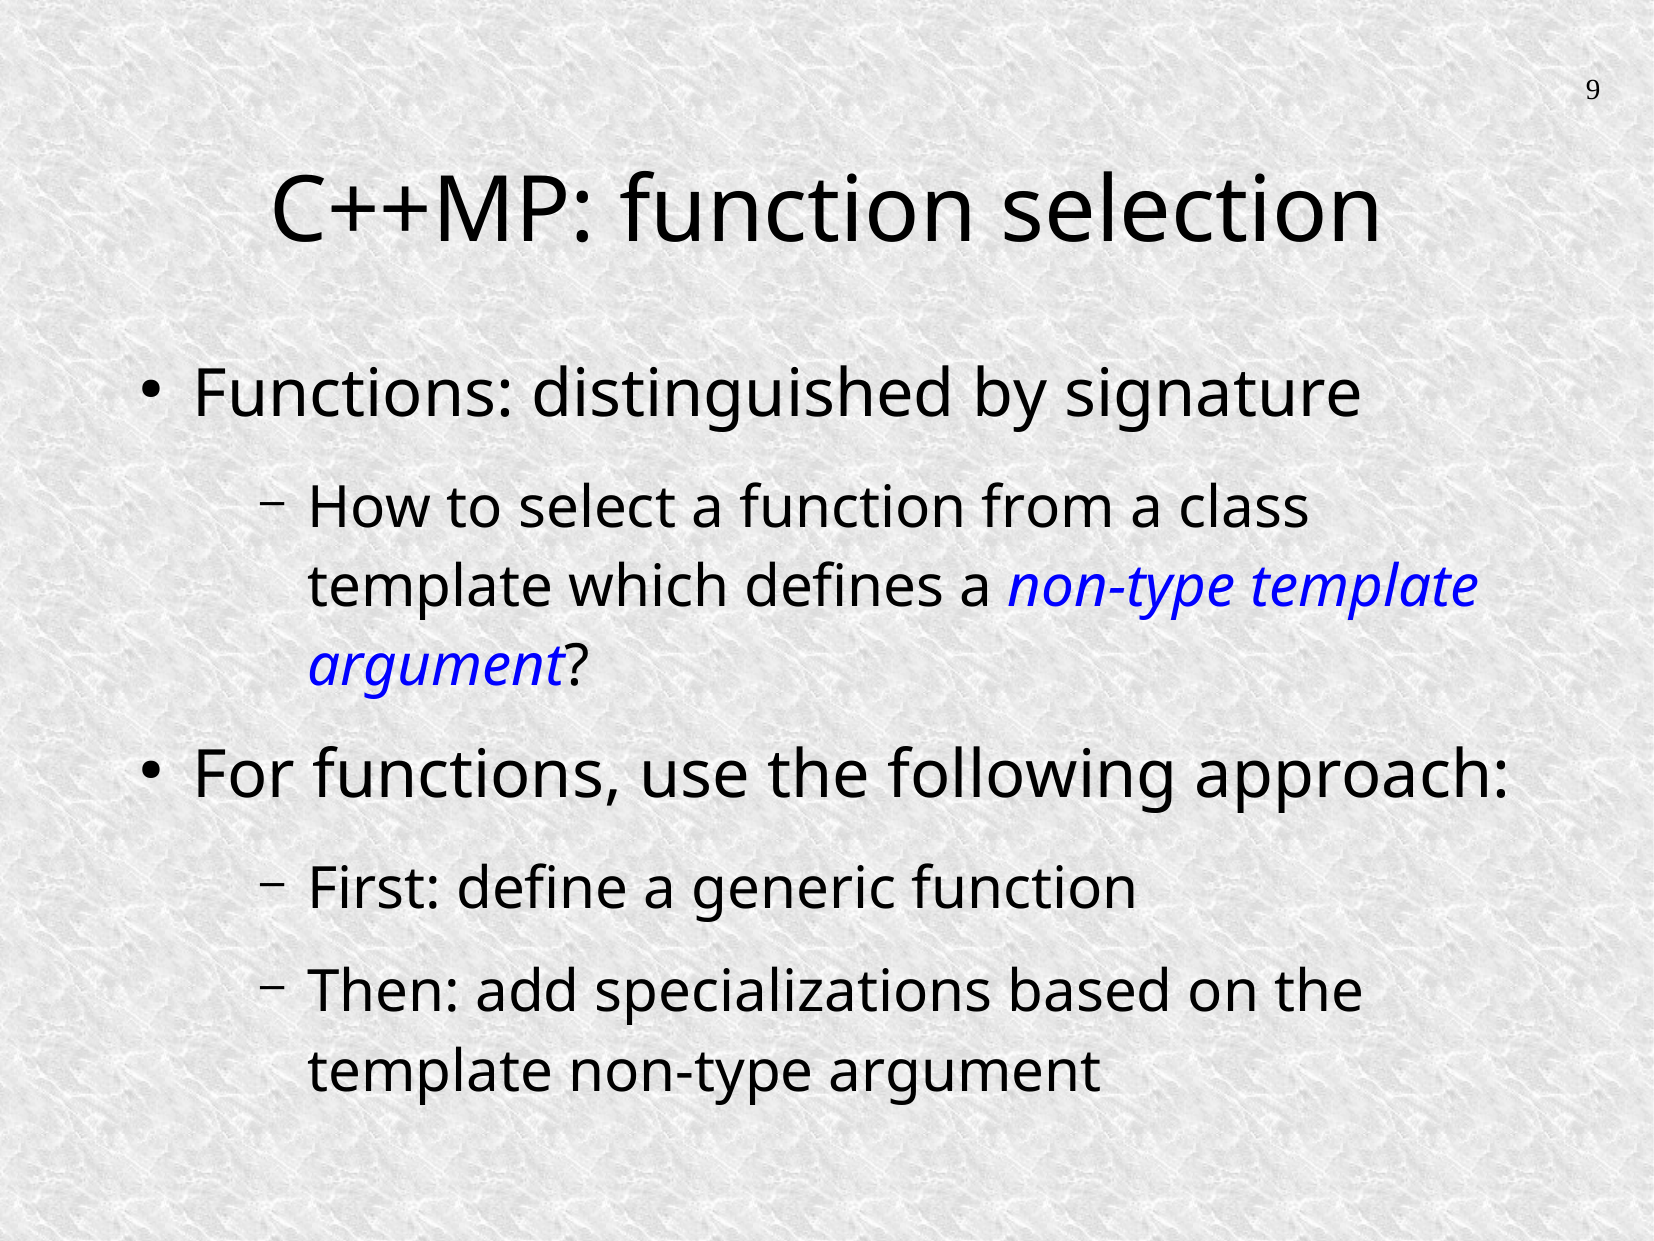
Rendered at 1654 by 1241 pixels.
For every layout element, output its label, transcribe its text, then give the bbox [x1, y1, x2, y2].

title C++MP: function selection [121, 102, 1534, 311]
picture [0, 0, 1654, 1241]
list Functions: distinguished by signature How to select a function from a class template which defines a non-type template argument? For functions, use the following approach: First: define a generic function Then: add specializations based on the template non-type argument [121, 344, 1534, 1152]
